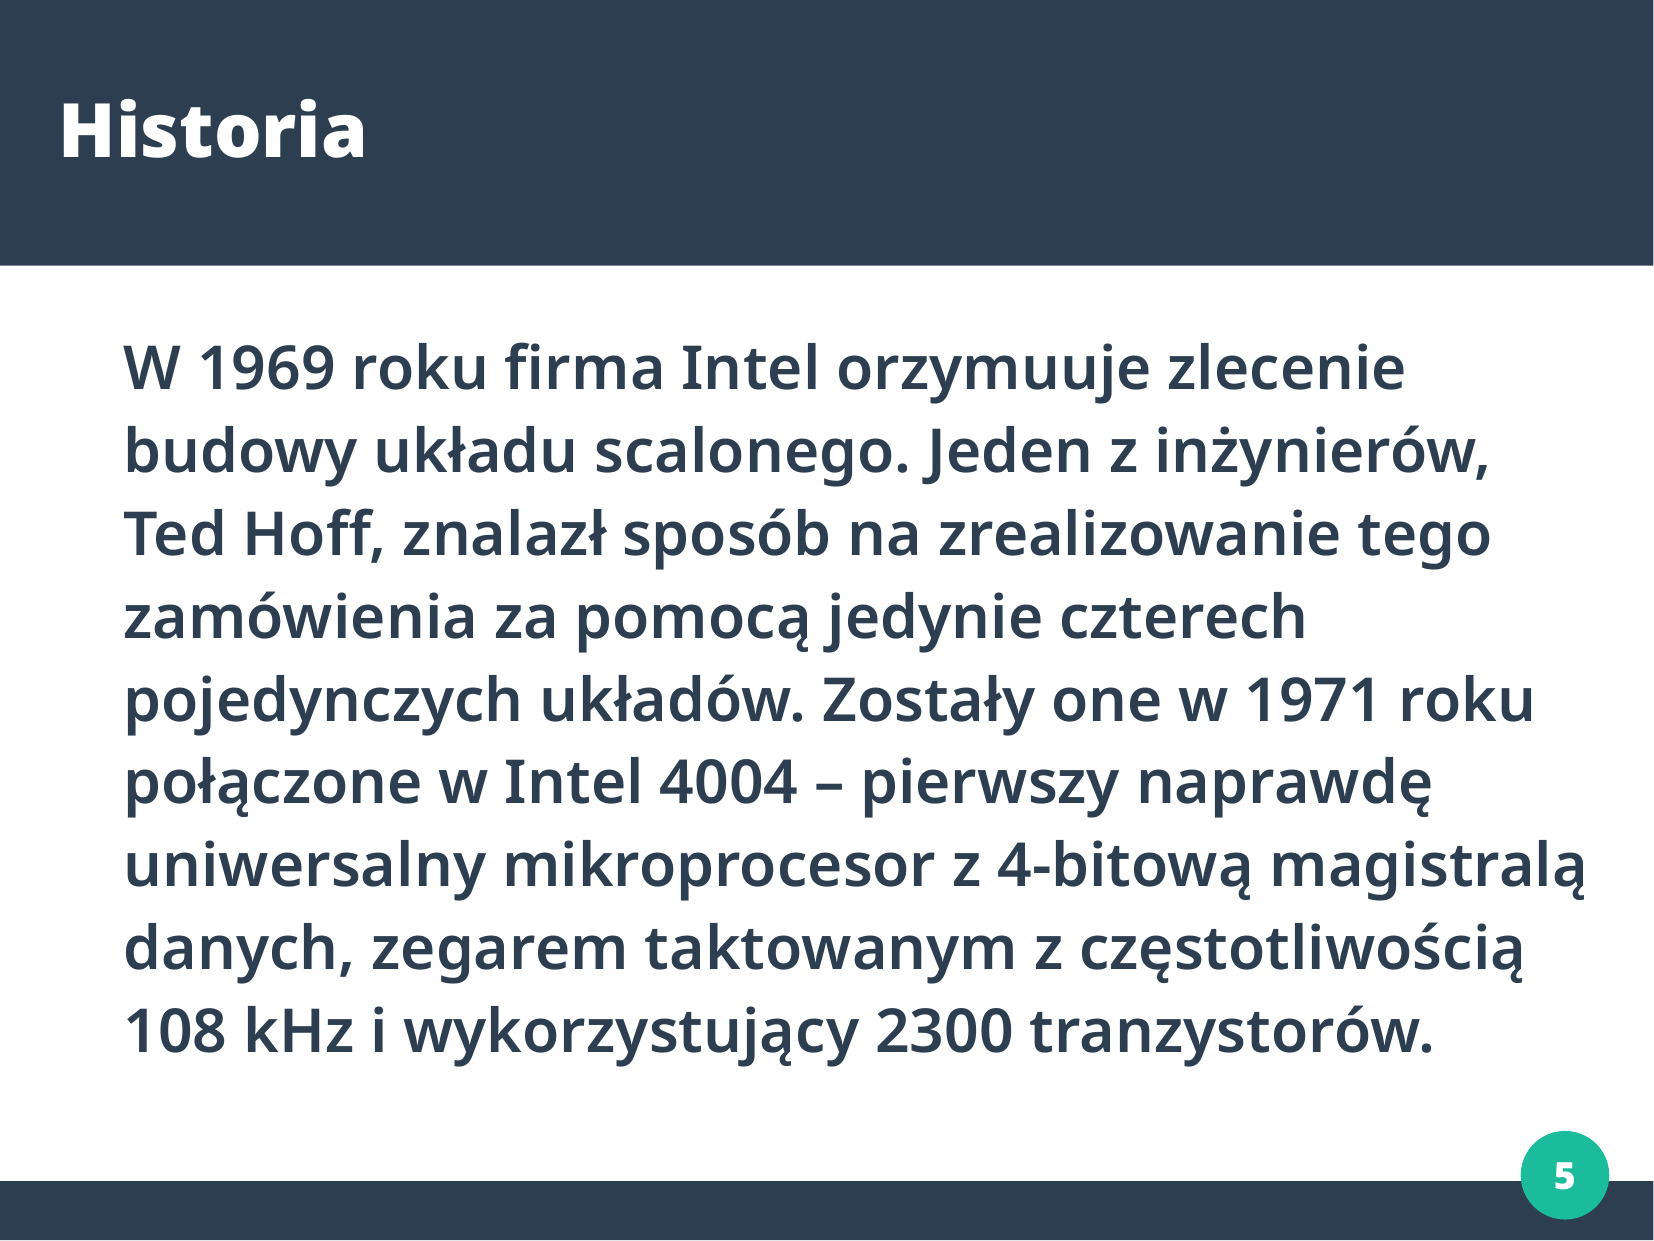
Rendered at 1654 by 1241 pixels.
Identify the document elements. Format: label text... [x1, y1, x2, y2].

title Historia [59, 49, 1595, 207]
list W 1969 roku firma Intel orzymuuje zlecenie budowy układu scalonego. Jeden z inżynierów, Ted Hoff, znalazł sposób na zrealizowanie tego zamówienia za pomocą jedynie czterech pojedynczych układów. Zostały one w 1971 roku połączone w Intel 4004 – pierwszy naprawdę uniwersalny mikroprocesor z 4-bitową magistralą danych, zegarem taktowanym z częstotliwością 108 kHz i wykorzystujący 2300 tranzystorów. [59, 324, 1595, 1152]
